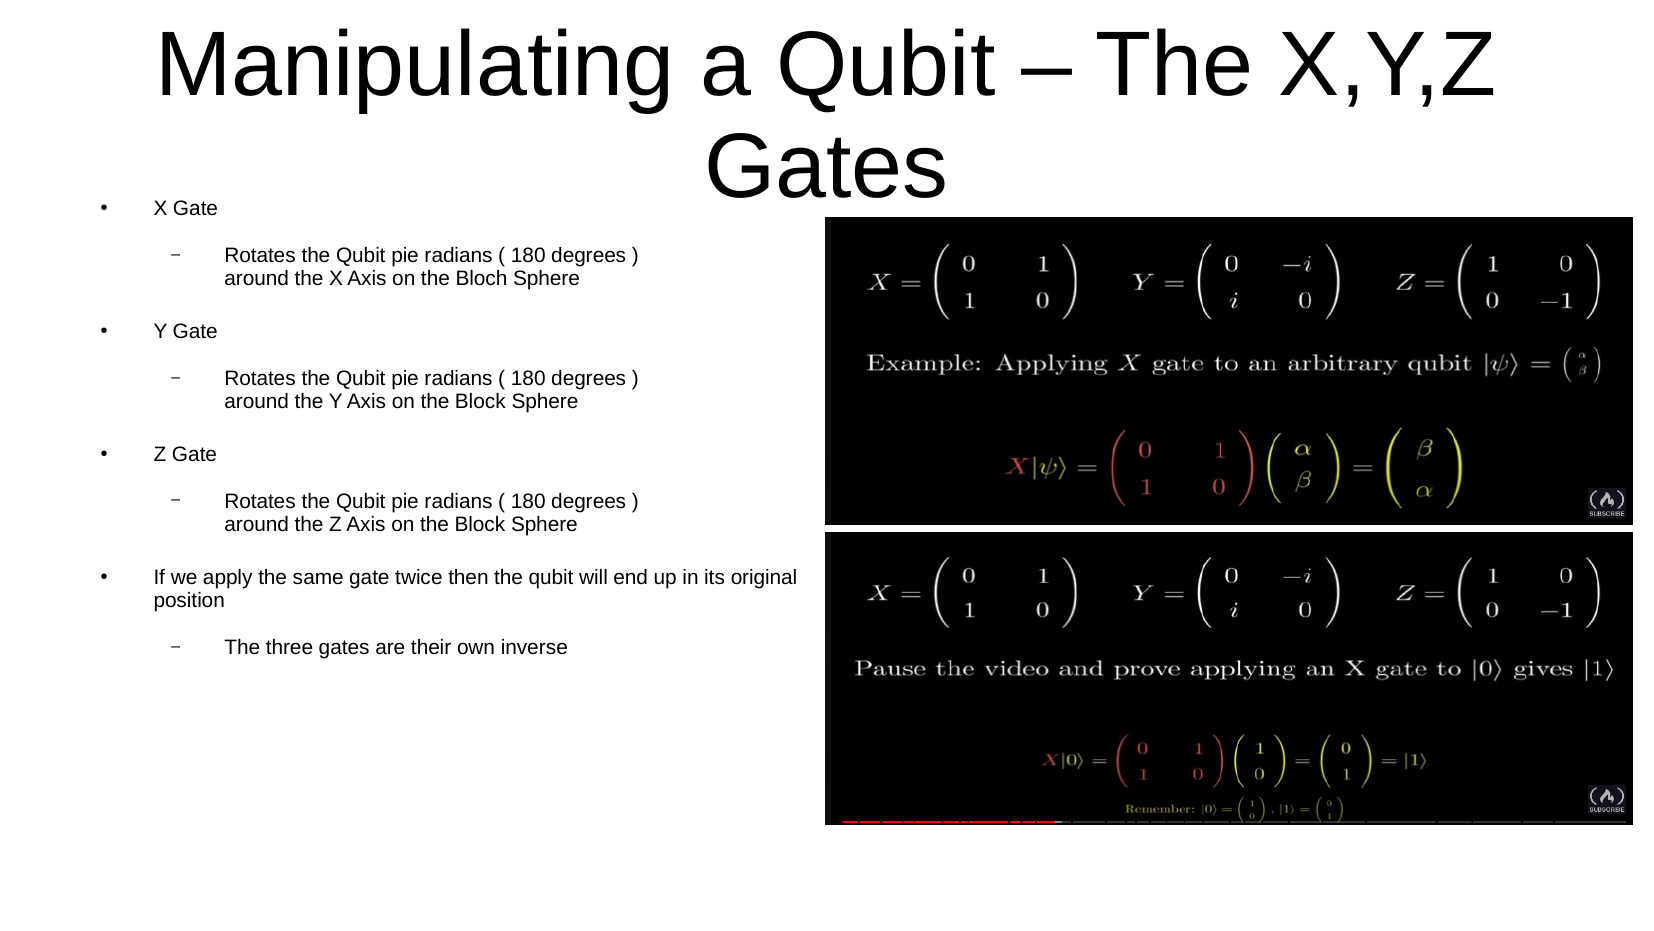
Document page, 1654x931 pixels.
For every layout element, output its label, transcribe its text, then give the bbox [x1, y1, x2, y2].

picture [825, 217, 1633, 526]
title Manipulating a Qubit – The X,Y,Z Gates [82, 12, 1571, 196]
list X Gate Rotates the Qubit pie radians ( 180 degrees ) around the X Axis on the Bloch Sphere Y Gate Rotates the Qubit pie radians ( 180 degrees ) around the Y Axis on the Block Sphere Z Gate Rotates the Qubit pie radians ( 180 degrees ) around the Z Axis on the Block Sphere If we apply the same gate twice then the qubit will end up in its original position The three gates are their own inverse [82, 196, 1613, 880]
picture [825, 532, 1633, 826]
